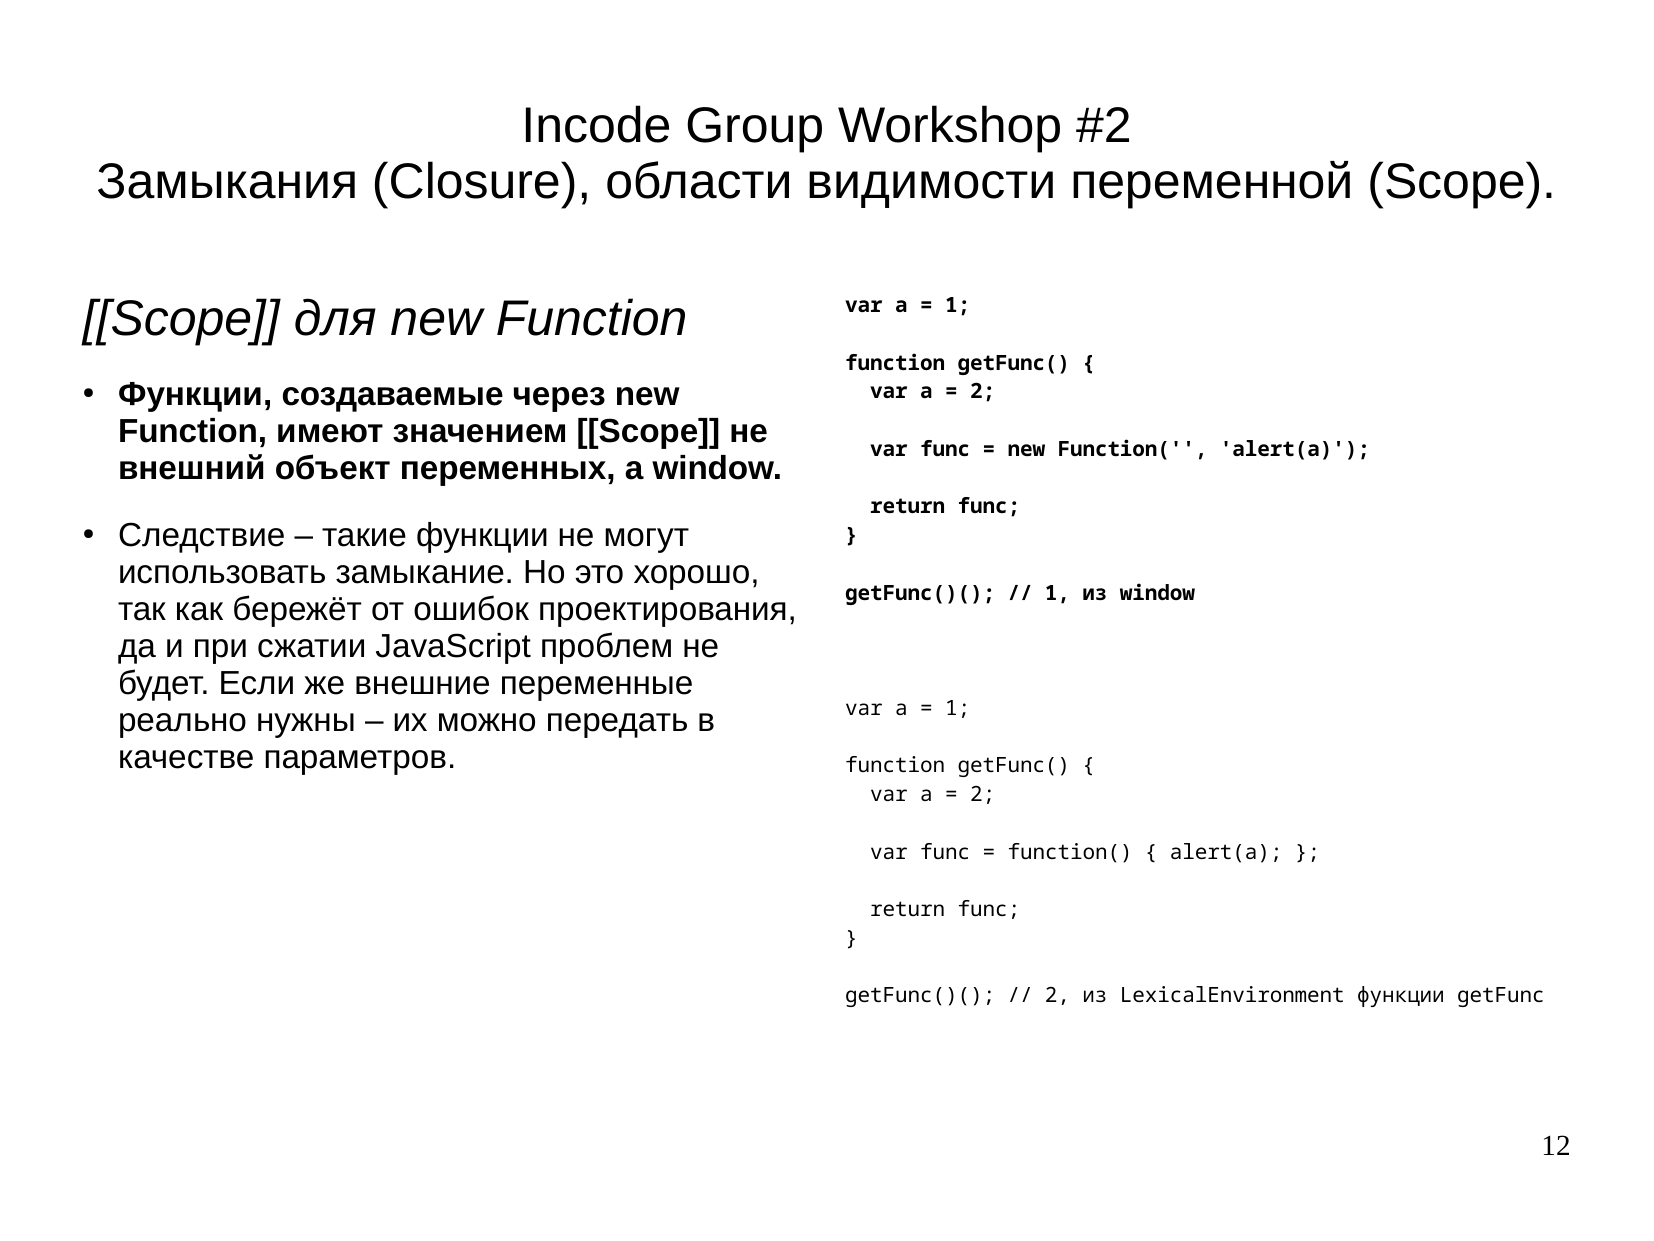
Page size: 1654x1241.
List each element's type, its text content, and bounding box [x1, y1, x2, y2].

title Incode Group Workshop #2 Замыкания (Closure), области видимости переменной (Scope). [82, 49, 1571, 257]
list [[Scope]] для new Function Функции, создаваемые через new Function, имеют значением [[Scope]] не внешний объект переменных, а window. Следствие – такие функции не могут использовать замыкание. Но это хорошо, так как бережёт от ошибок проектирования, да и при сжатии JavaScript проблем не будет. Если же внешние переменные реально нужны – их можно передать в качестве параметров. [82, 290, 809, 1010]
list var a = 1; function getFunc() { var a = 2; var func = new Function('', 'alert(a)'); return func; } getFunc()(); // 1, из window var a = 1; function getFunc() { var a = 2; var func = function() { alert(a); }; return func; } getFunc()(); // 2, из LexicalEnvironment функции getFunc [845, 290, 1572, 1010]
